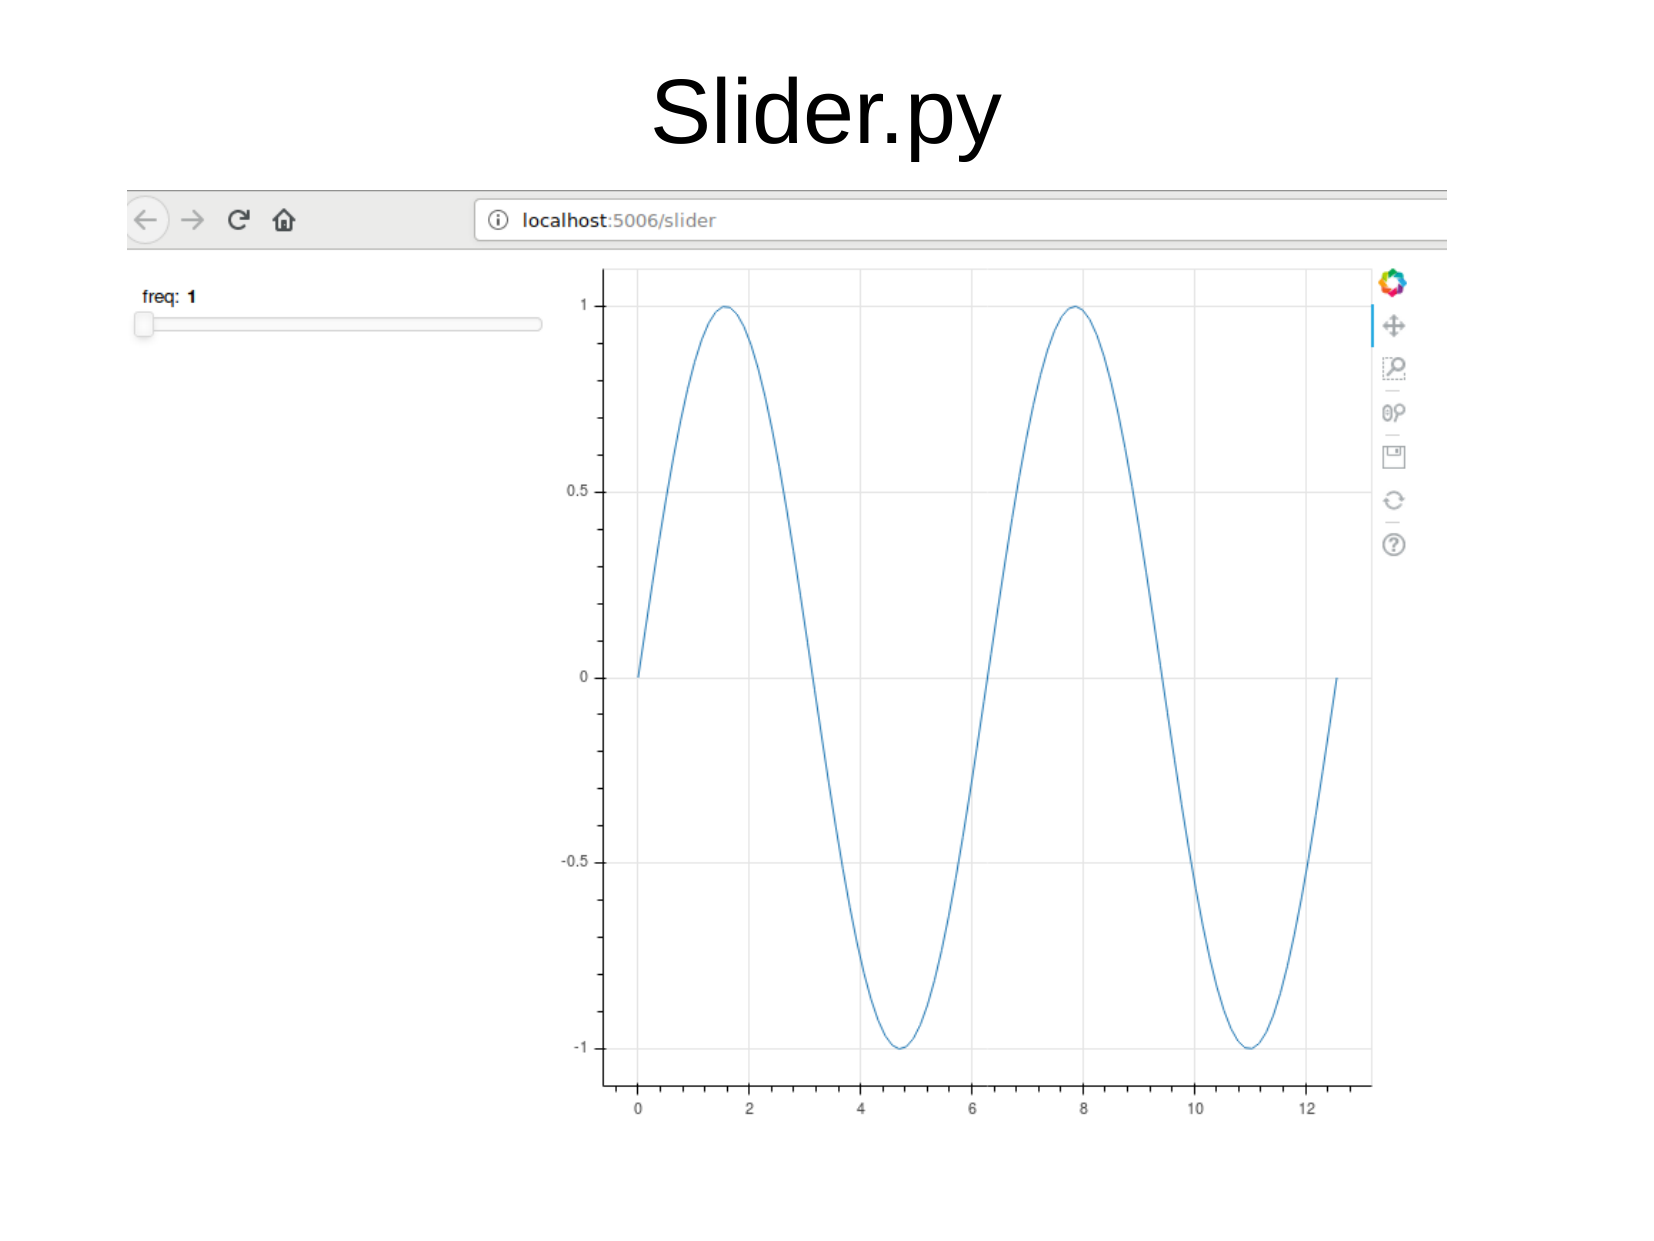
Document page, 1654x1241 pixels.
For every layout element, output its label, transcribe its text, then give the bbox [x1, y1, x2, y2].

title Slider.py [82, 8, 1571, 216]
picture [127, 190, 1447, 1150]
